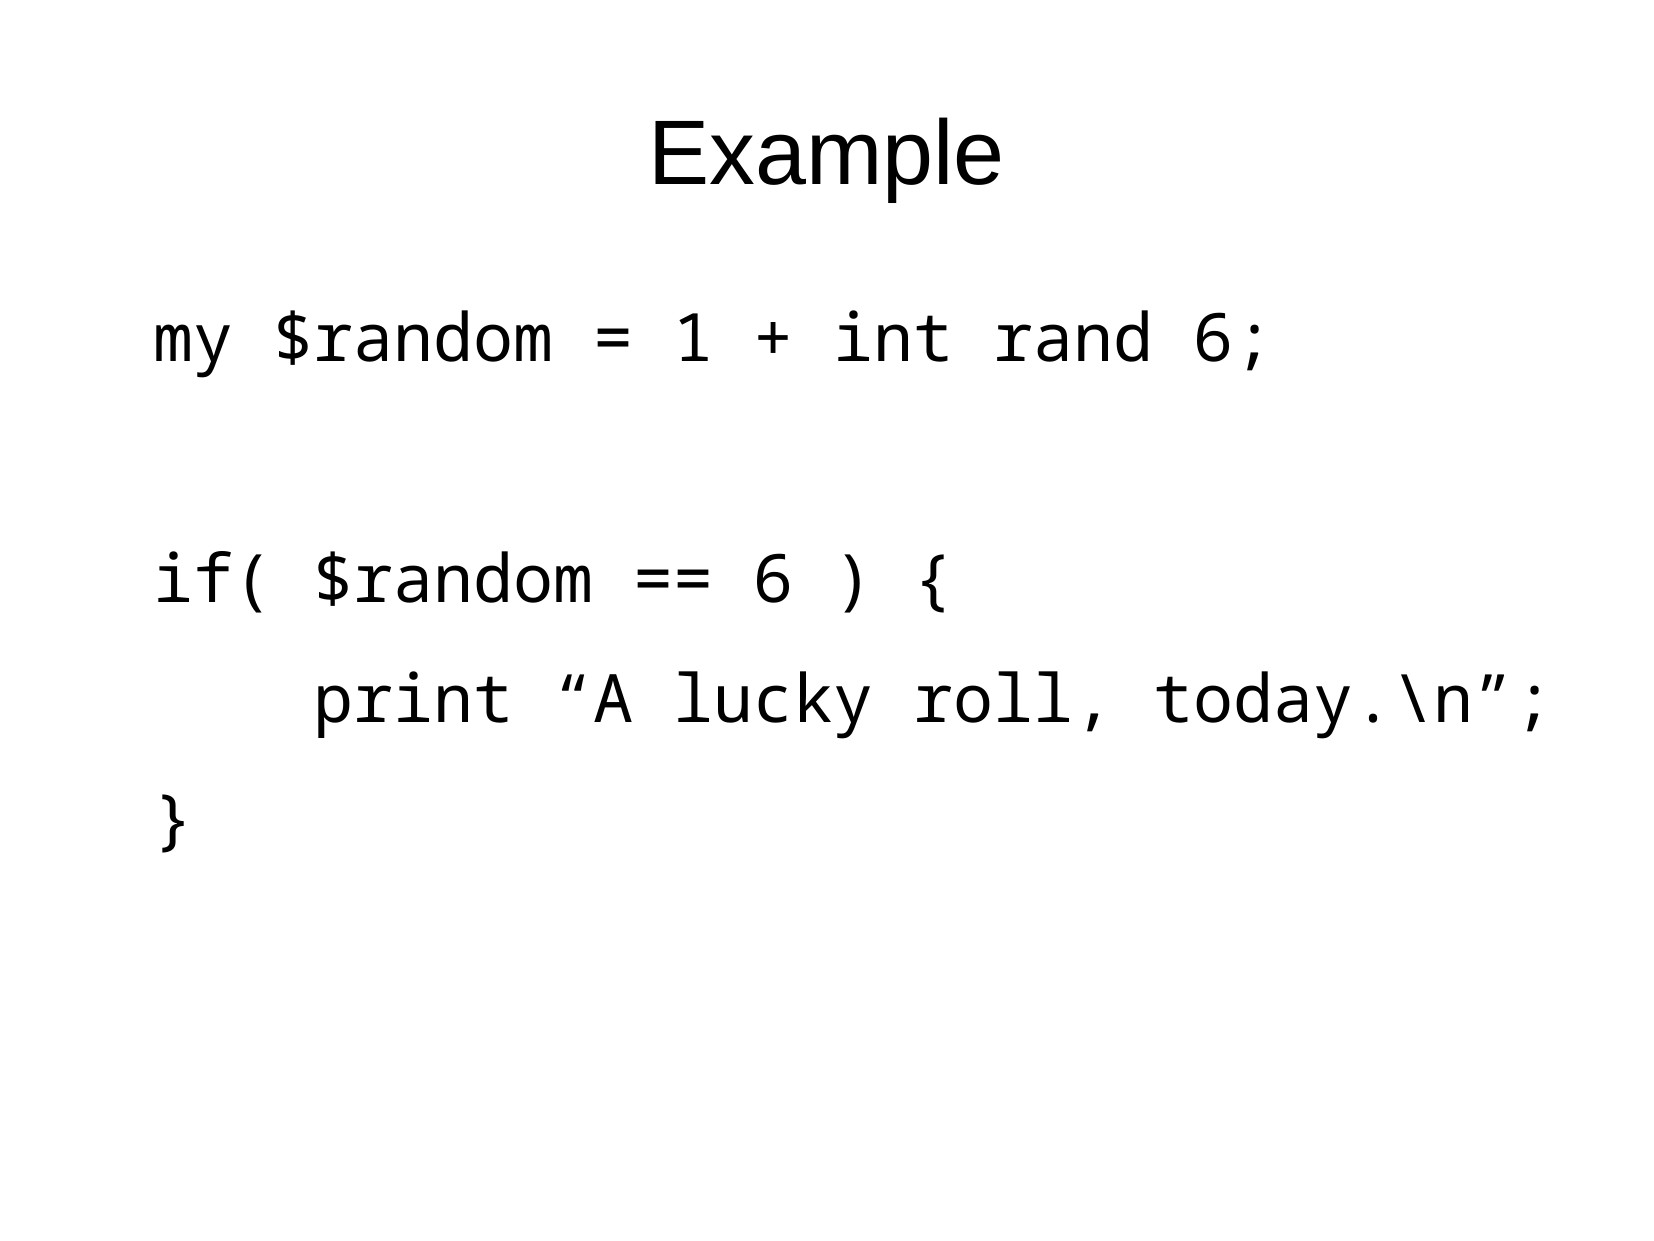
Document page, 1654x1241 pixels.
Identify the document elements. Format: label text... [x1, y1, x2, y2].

title Example [82, 49, 1571, 257]
list my $random = 1 + int rand 6; if( $random == 6 ) { print “A lucky roll, today.\n”; } [82, 290, 1571, 1010]
